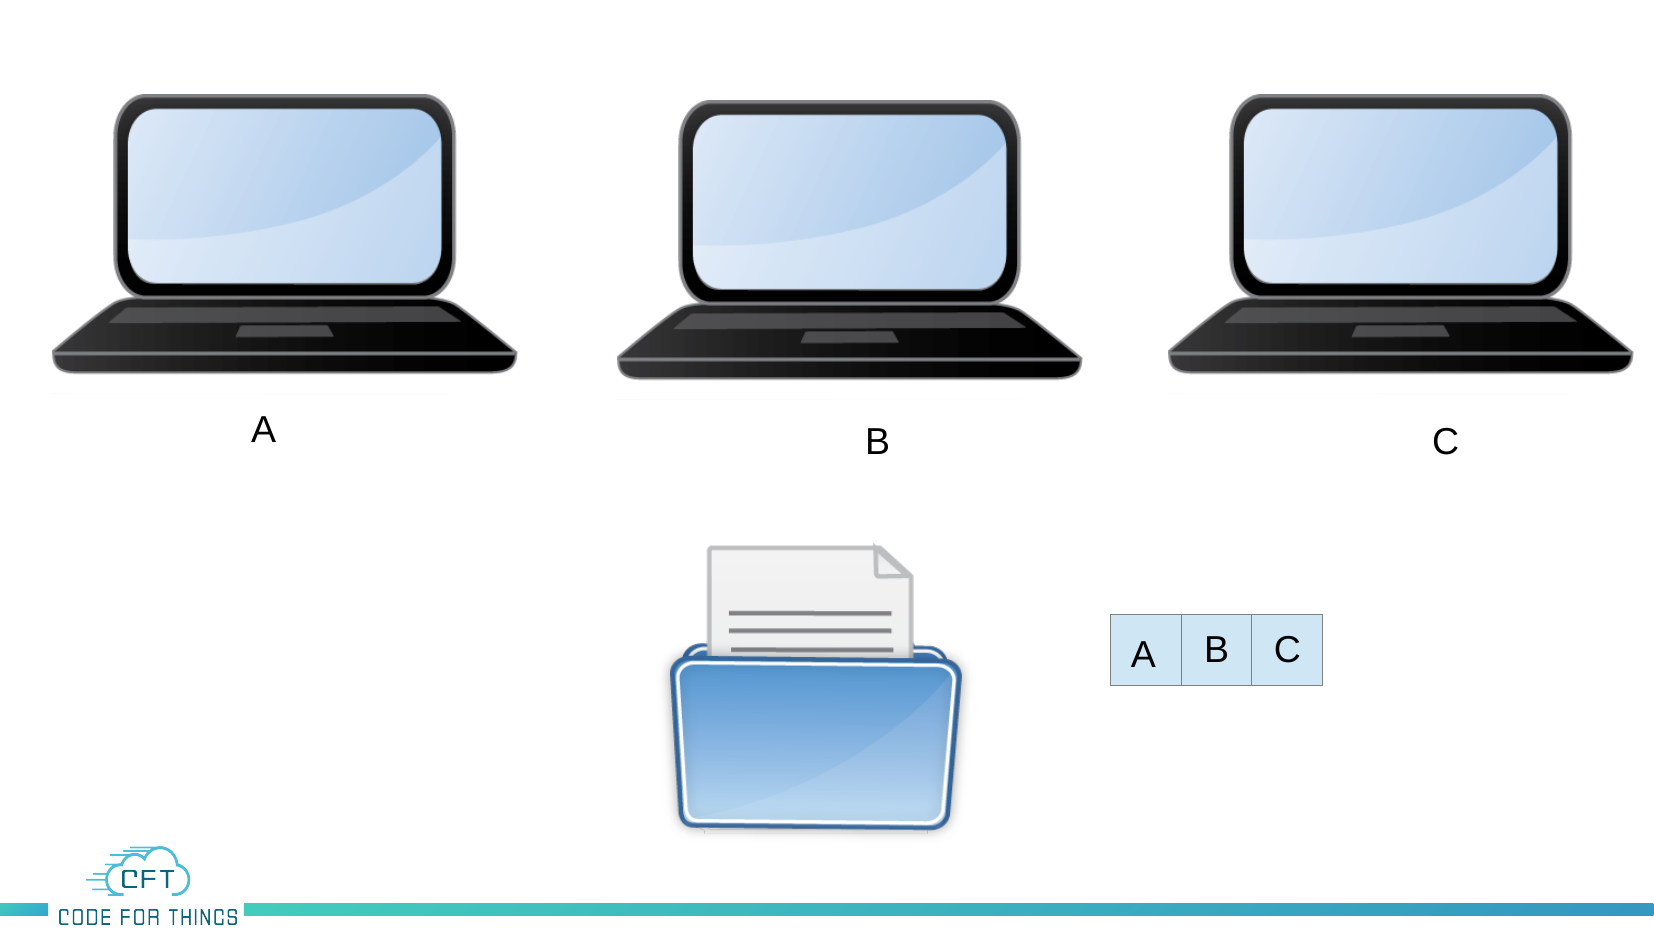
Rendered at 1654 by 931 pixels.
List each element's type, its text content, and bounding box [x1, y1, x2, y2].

text_box C [1417, 413, 1474, 471]
picture [31, 74, 538, 426]
text_box A [1116, 625, 1171, 683]
text_box C [1251, 614, 1323, 686]
picture [596, 80, 1103, 432]
text_box A [236, 401, 291, 459]
text_box [1110, 614, 1181, 686]
picture [1147, 74, 1654, 426]
picture [651, 543, 981, 850]
picture [59, 846, 237, 925]
text_box B [850, 413, 906, 471]
text_box B [1181, 614, 1251, 686]
